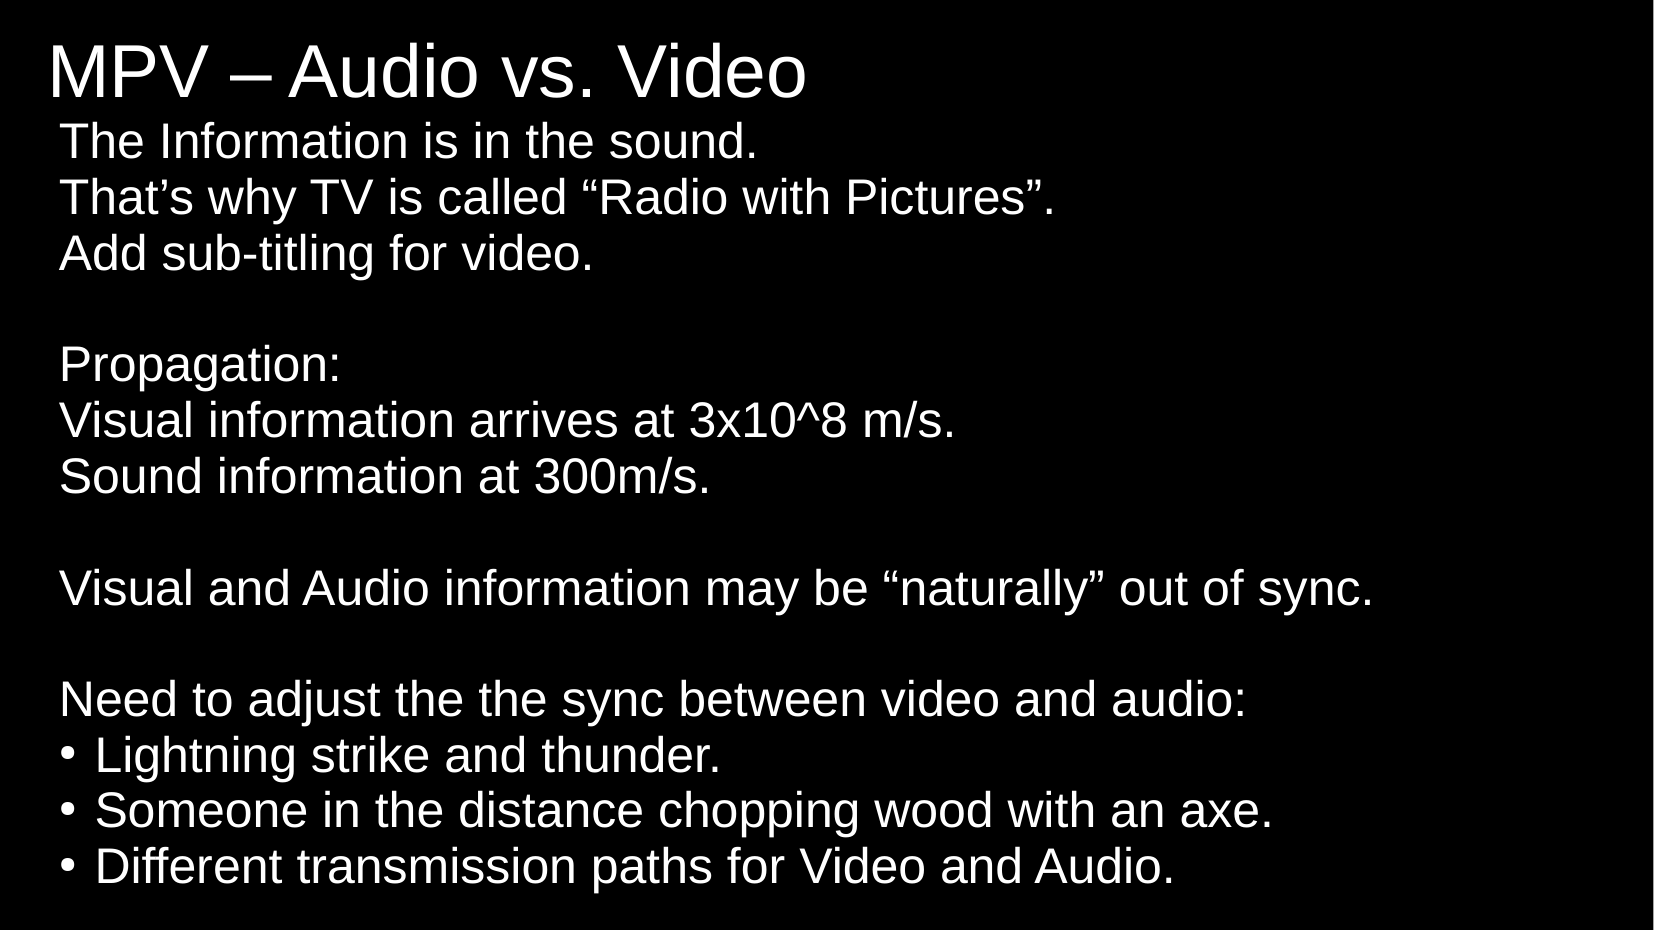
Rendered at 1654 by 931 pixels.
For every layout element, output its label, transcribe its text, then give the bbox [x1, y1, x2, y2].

subtitle The Information is in the sound. That’s why TV is called “Radio with Pictures”. Add sub-titling for video. Propagation: Visual information arrives at 3x10^8 m/s. Sound information at 300m/s. Visual and Audio information may be “naturally” out of sync. Need to adjust the the sync between video and audio: Lightning strike and thunder. Someone in the distance chopping wood with an axe. Different transmission paths for Video and Audio. [59, 113, 1548, 912]
title MPV – Audio vs. Video [47, 29, 1630, 114]
